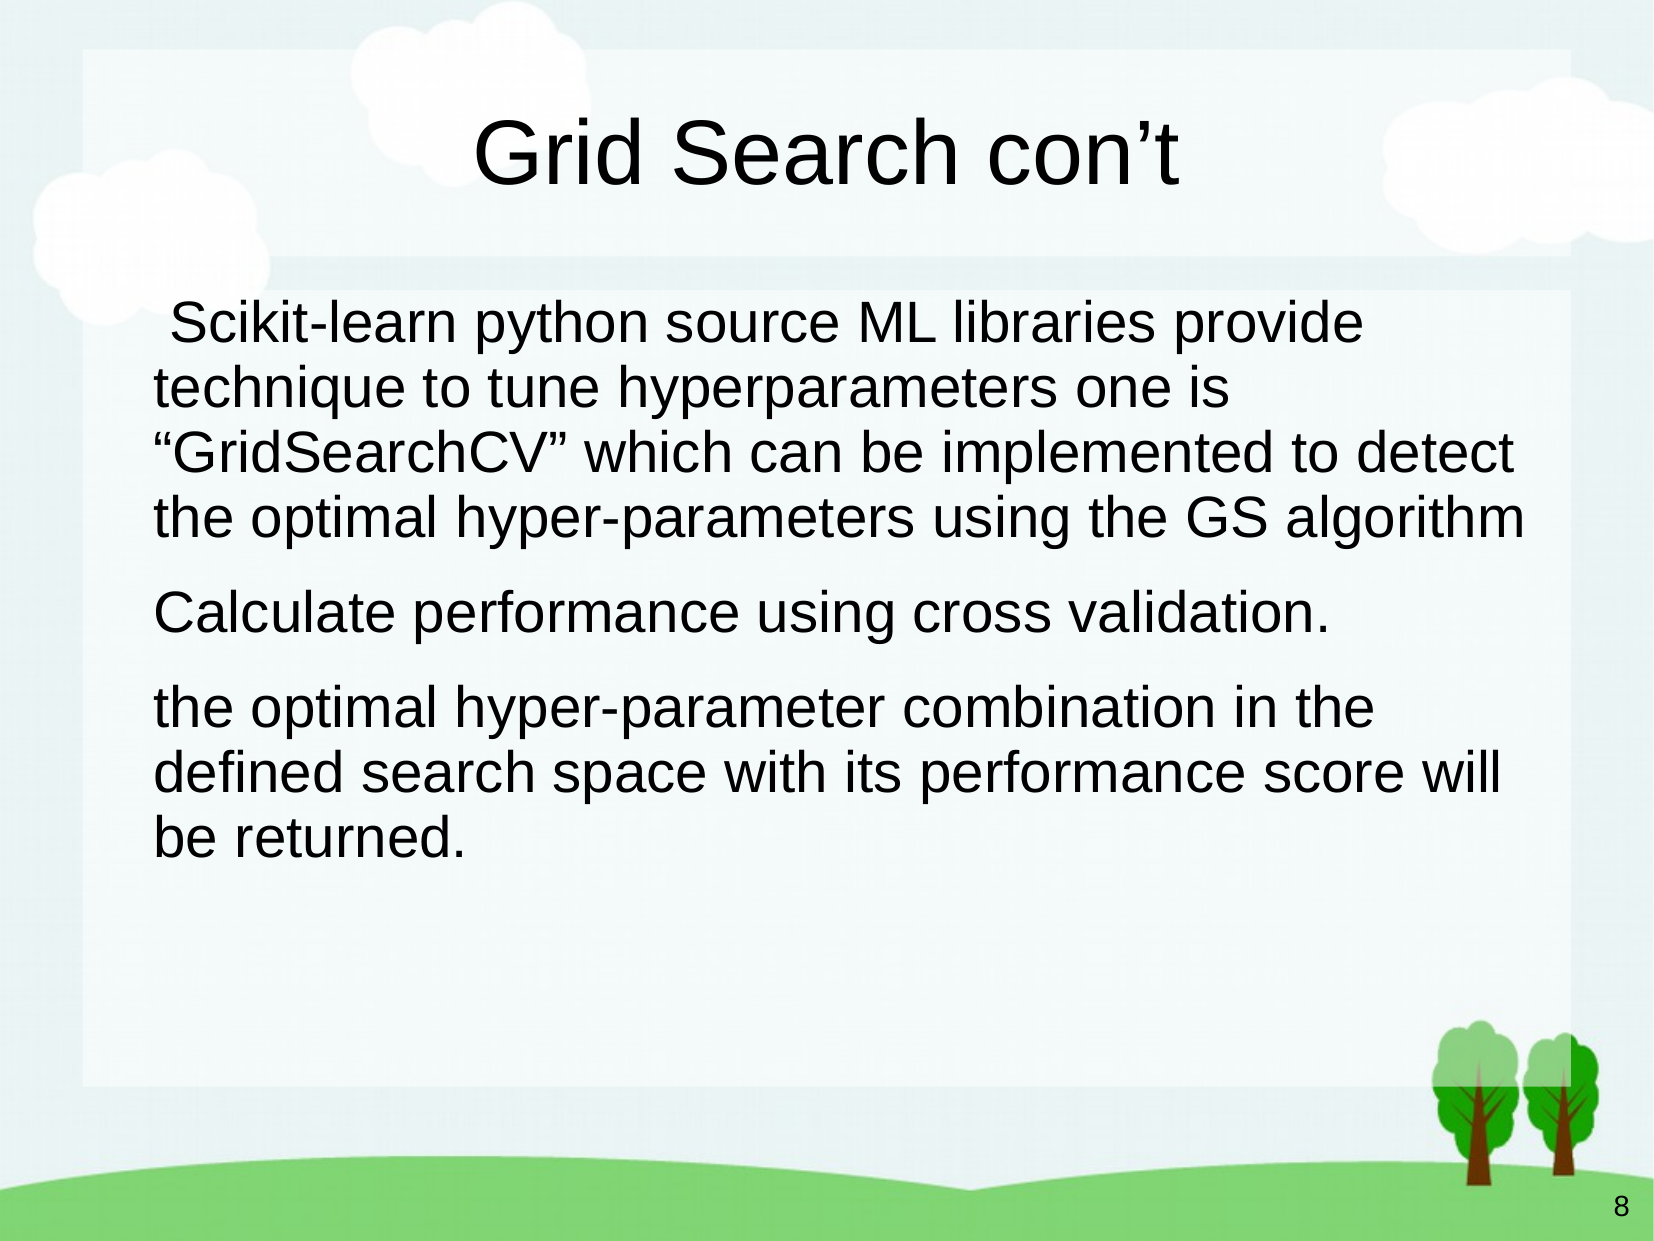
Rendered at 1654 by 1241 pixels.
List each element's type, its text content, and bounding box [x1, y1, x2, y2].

picture [0, 0, 1654, 1241]
title Grid Search con’t [82, 49, 1571, 257]
list Scikit-learn python source ML libraries provide technique to tune hyperparameters one is “GridSearchCV” which can be implemented to detect the optimal hyper-parameters using the GS algorithm Calculate performance using cross validation. the optimal hyper-parameter combination in the defined search space with its performance score will be returned. [82, 290, 1571, 1087]
